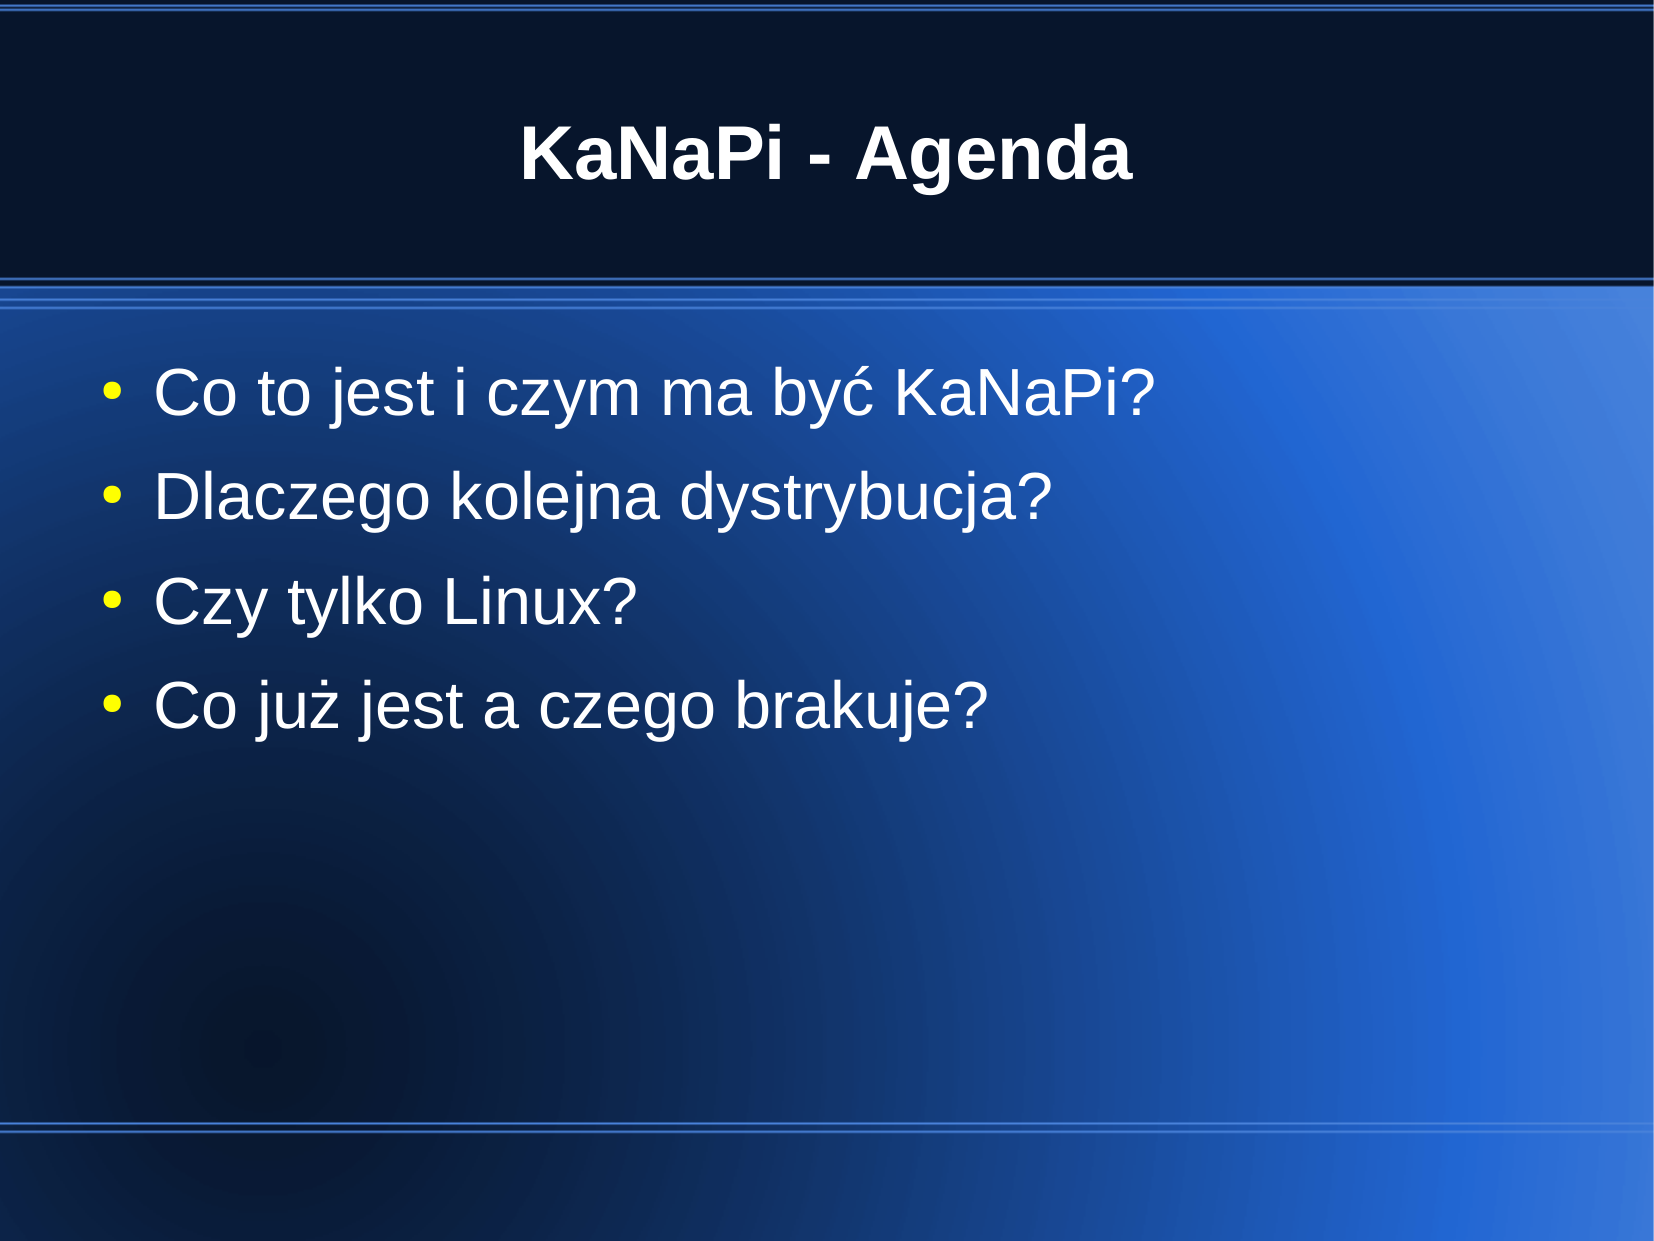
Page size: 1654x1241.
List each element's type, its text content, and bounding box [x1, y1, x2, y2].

picture [0, 0, 1654, 1241]
list Co to jest i czym ma być KaNaPi? Dlaczego kolejna dystrybucja? Czy tylko Linux? Co już jest a czego brakuje? [82, 355, 1571, 1075]
title KaNaPi - Agenda [82, 49, 1571, 257]
